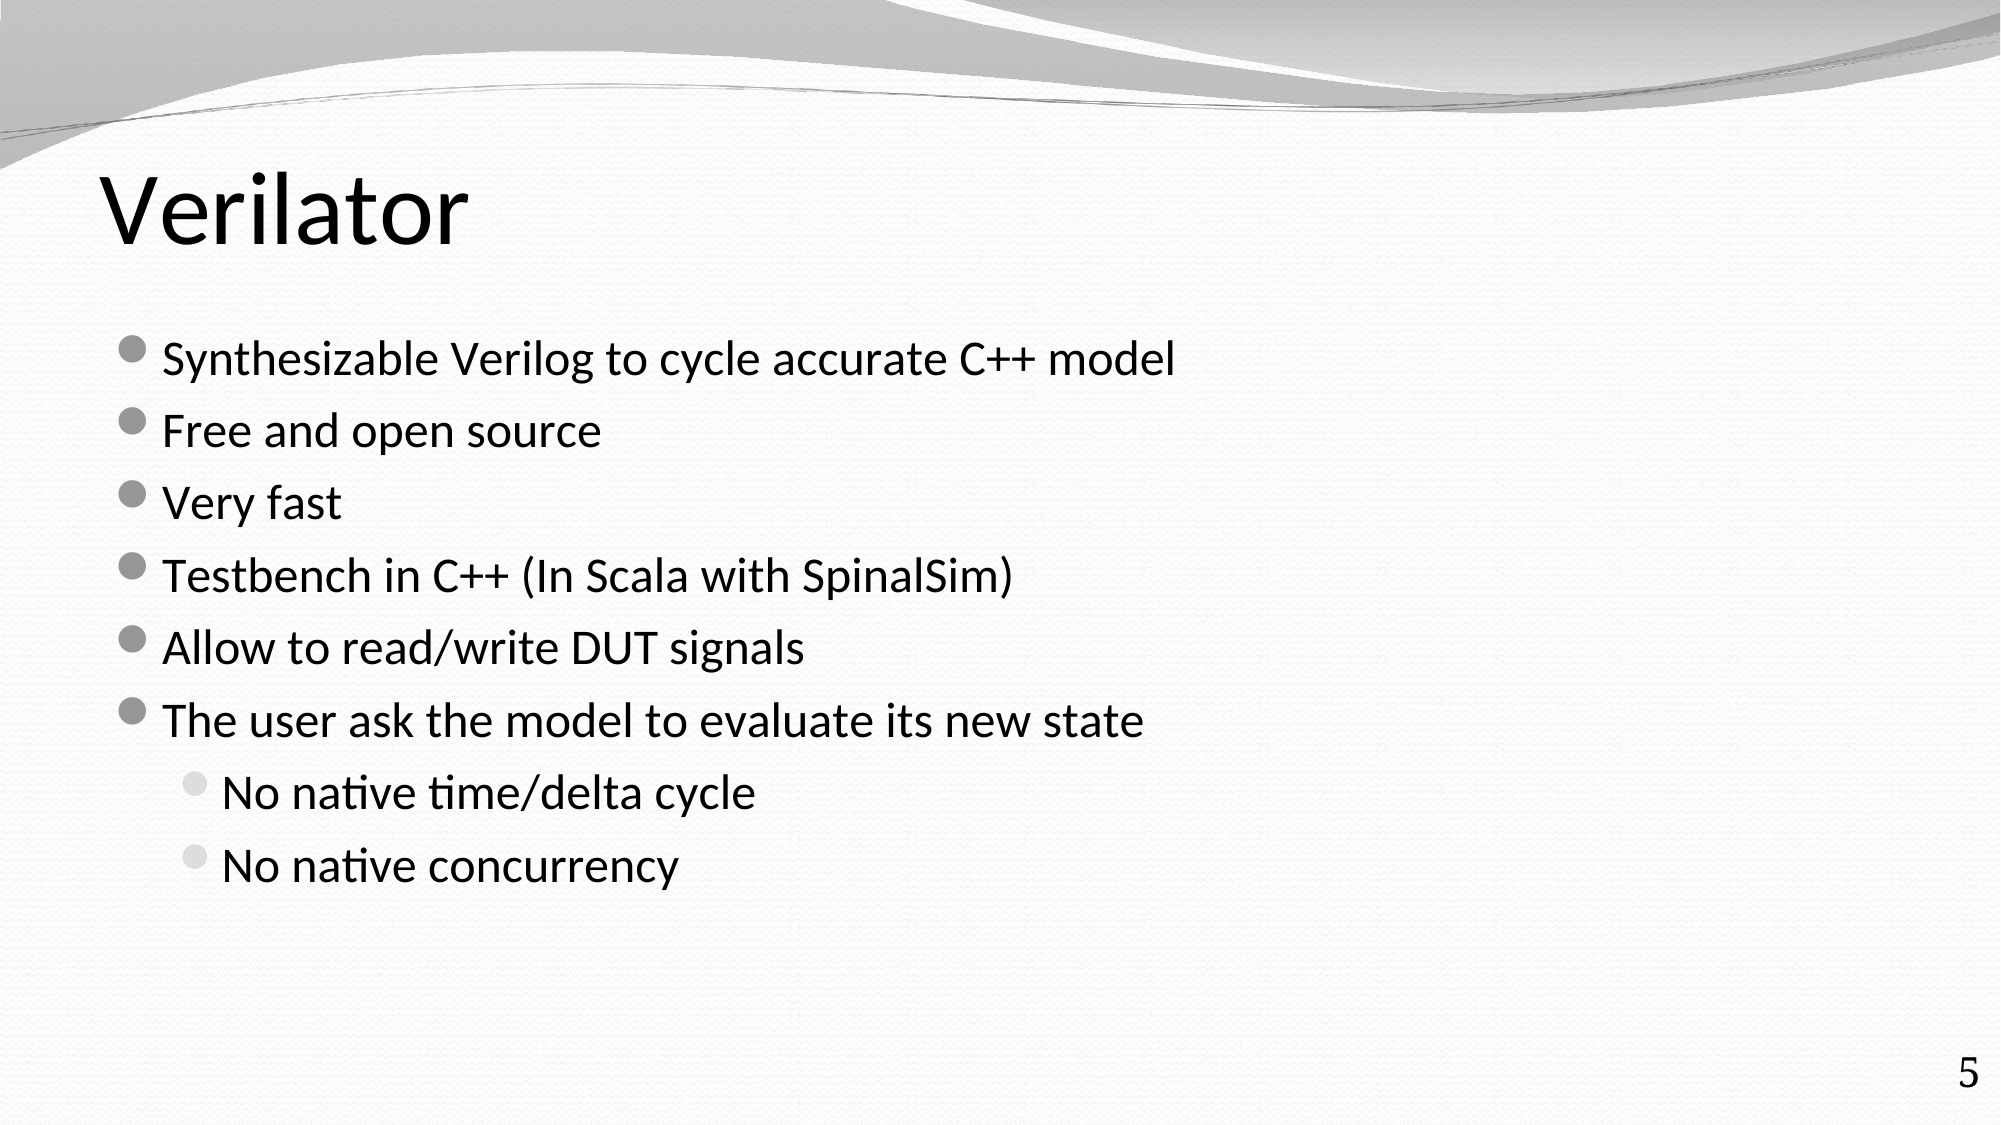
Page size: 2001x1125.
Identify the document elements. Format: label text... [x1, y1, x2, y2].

title Verilator [99, 77, 1901, 266]
text_box <numéro> [1813, 1042, 1981, 1103]
picture [0, 0, 2001, 1125]
list Synthesizable Verilog to cycle accurate C++ model Free and open source Very fast Testbench in C++ (In Scala with SpinalSim) Allow to read/write DUT signals The user ask the model to evaluate its new state No native time/delta cycle No native concurrency [99, 317, 1901, 1038]
